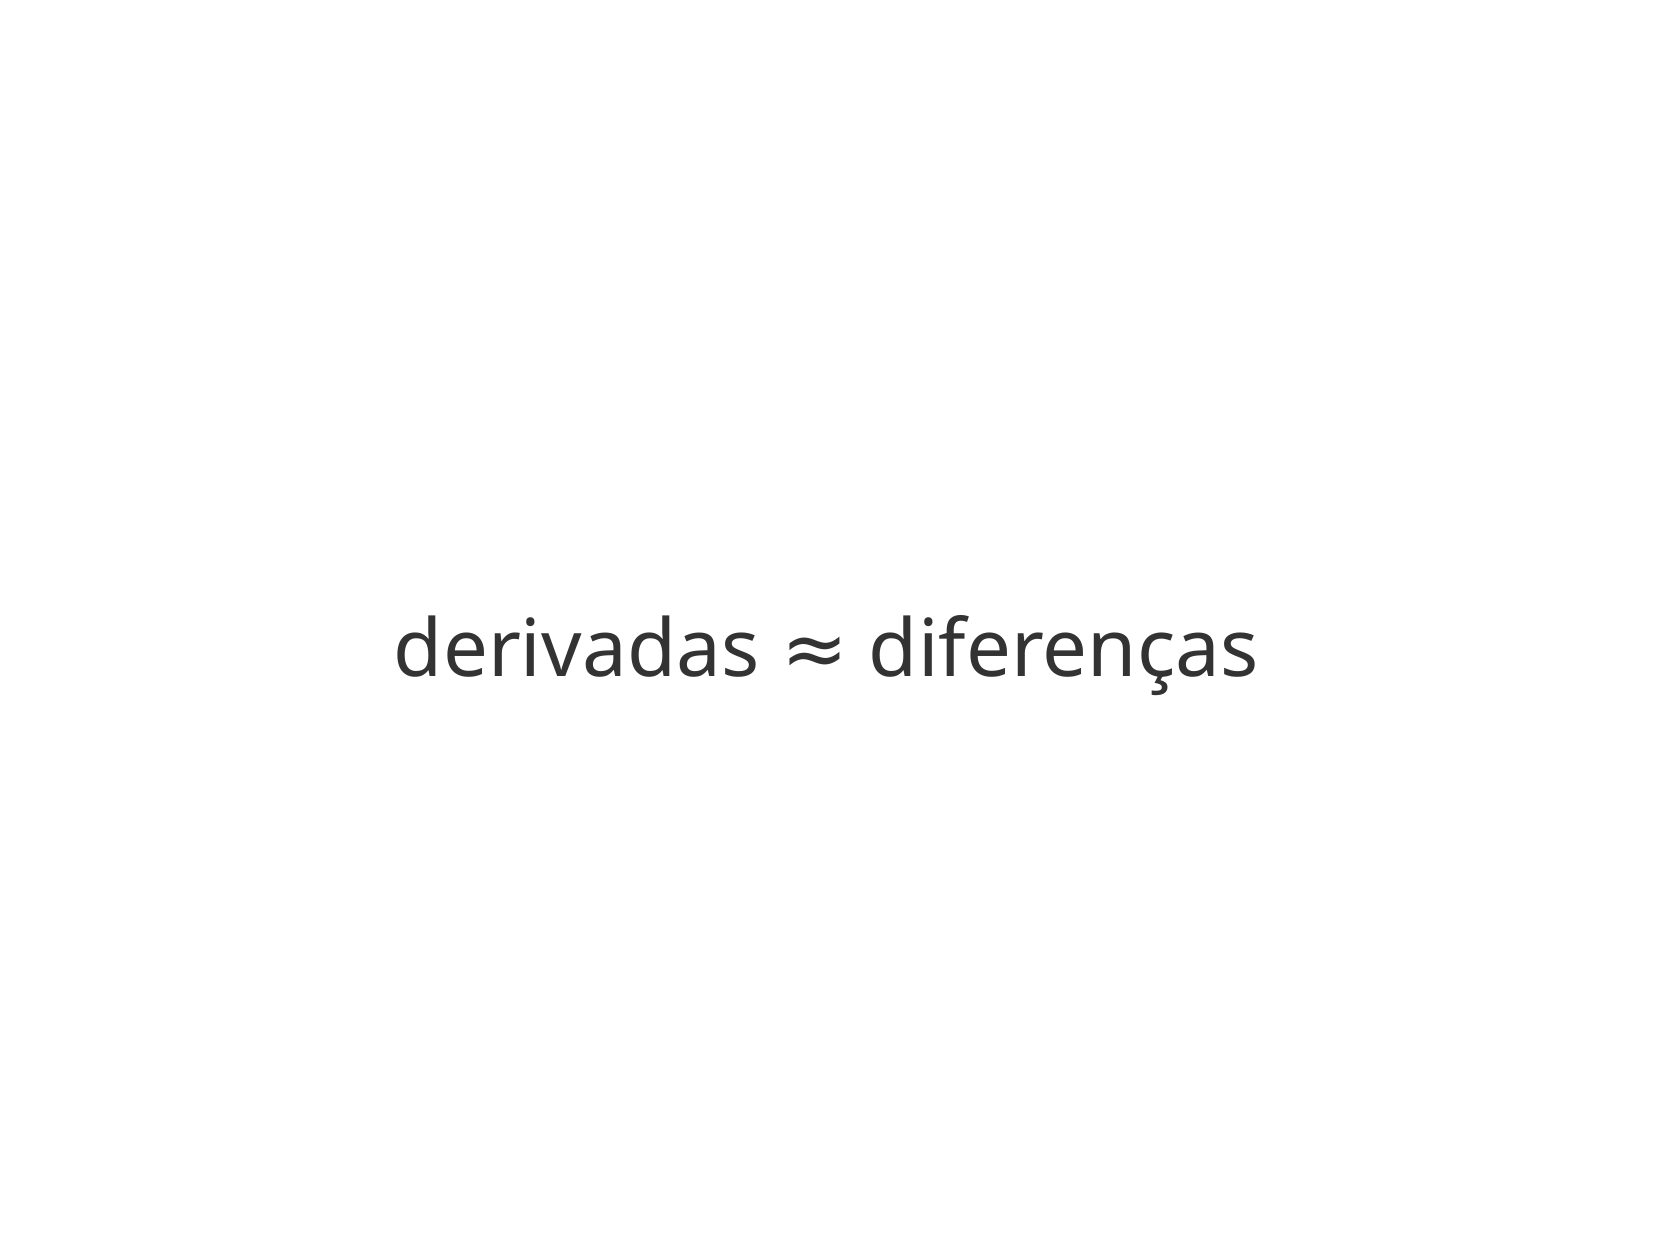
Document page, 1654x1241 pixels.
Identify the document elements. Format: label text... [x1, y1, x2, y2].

list derivadas ≈ diferenças [97, 536, 1556, 704]
